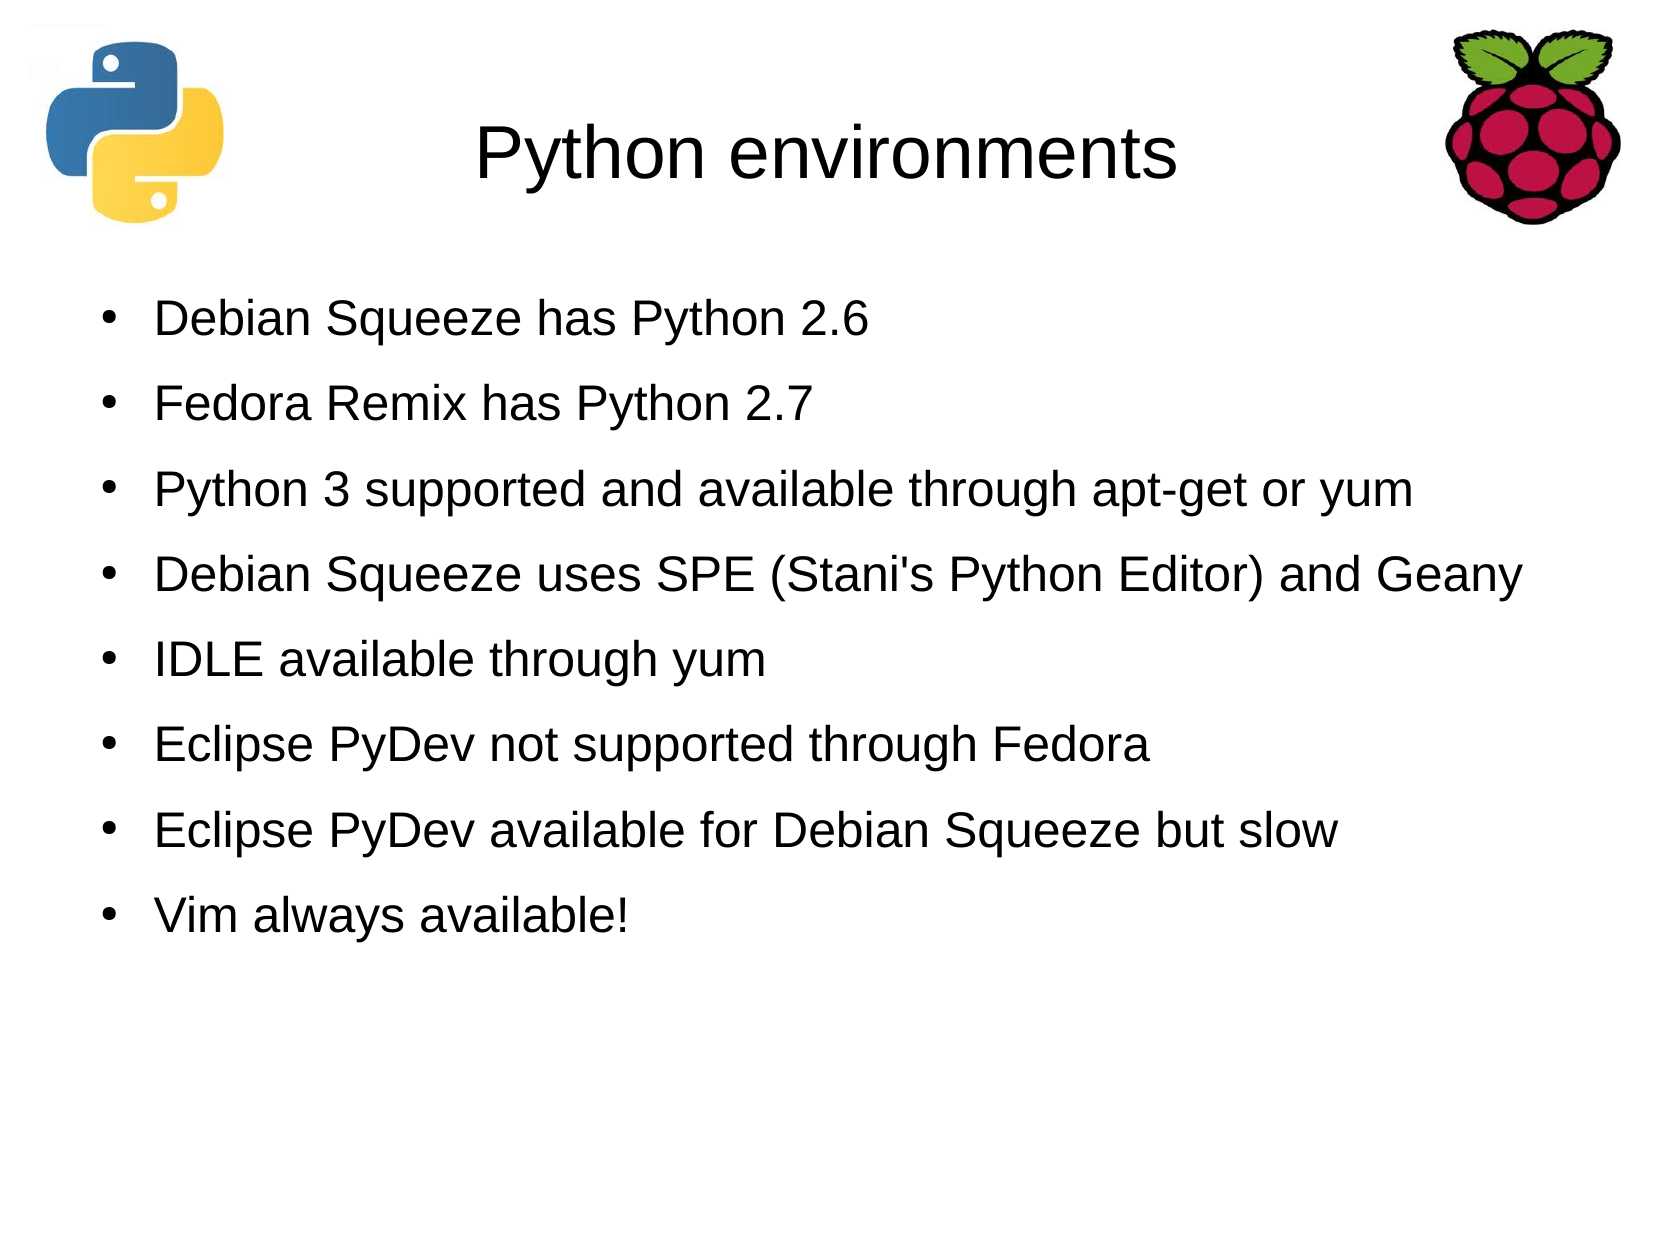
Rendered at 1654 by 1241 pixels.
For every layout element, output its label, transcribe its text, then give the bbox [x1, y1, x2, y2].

picture [29, 24, 240, 240]
picture [1443, 29, 1621, 225]
title Python environments [82, 49, 1571, 257]
list Debian Squeeze has Python 2.6 Fedora Remix has Python 2.7 Python 3 supported and available through apt-get or yum Debian Squeeze uses SPE (Stani's Python Editor) and Geany IDLE available through yum Eclipse PyDev not supported through Fedora Eclipse PyDev available for Debian Squeeze but slow Vim always available! [82, 290, 1538, 1010]
